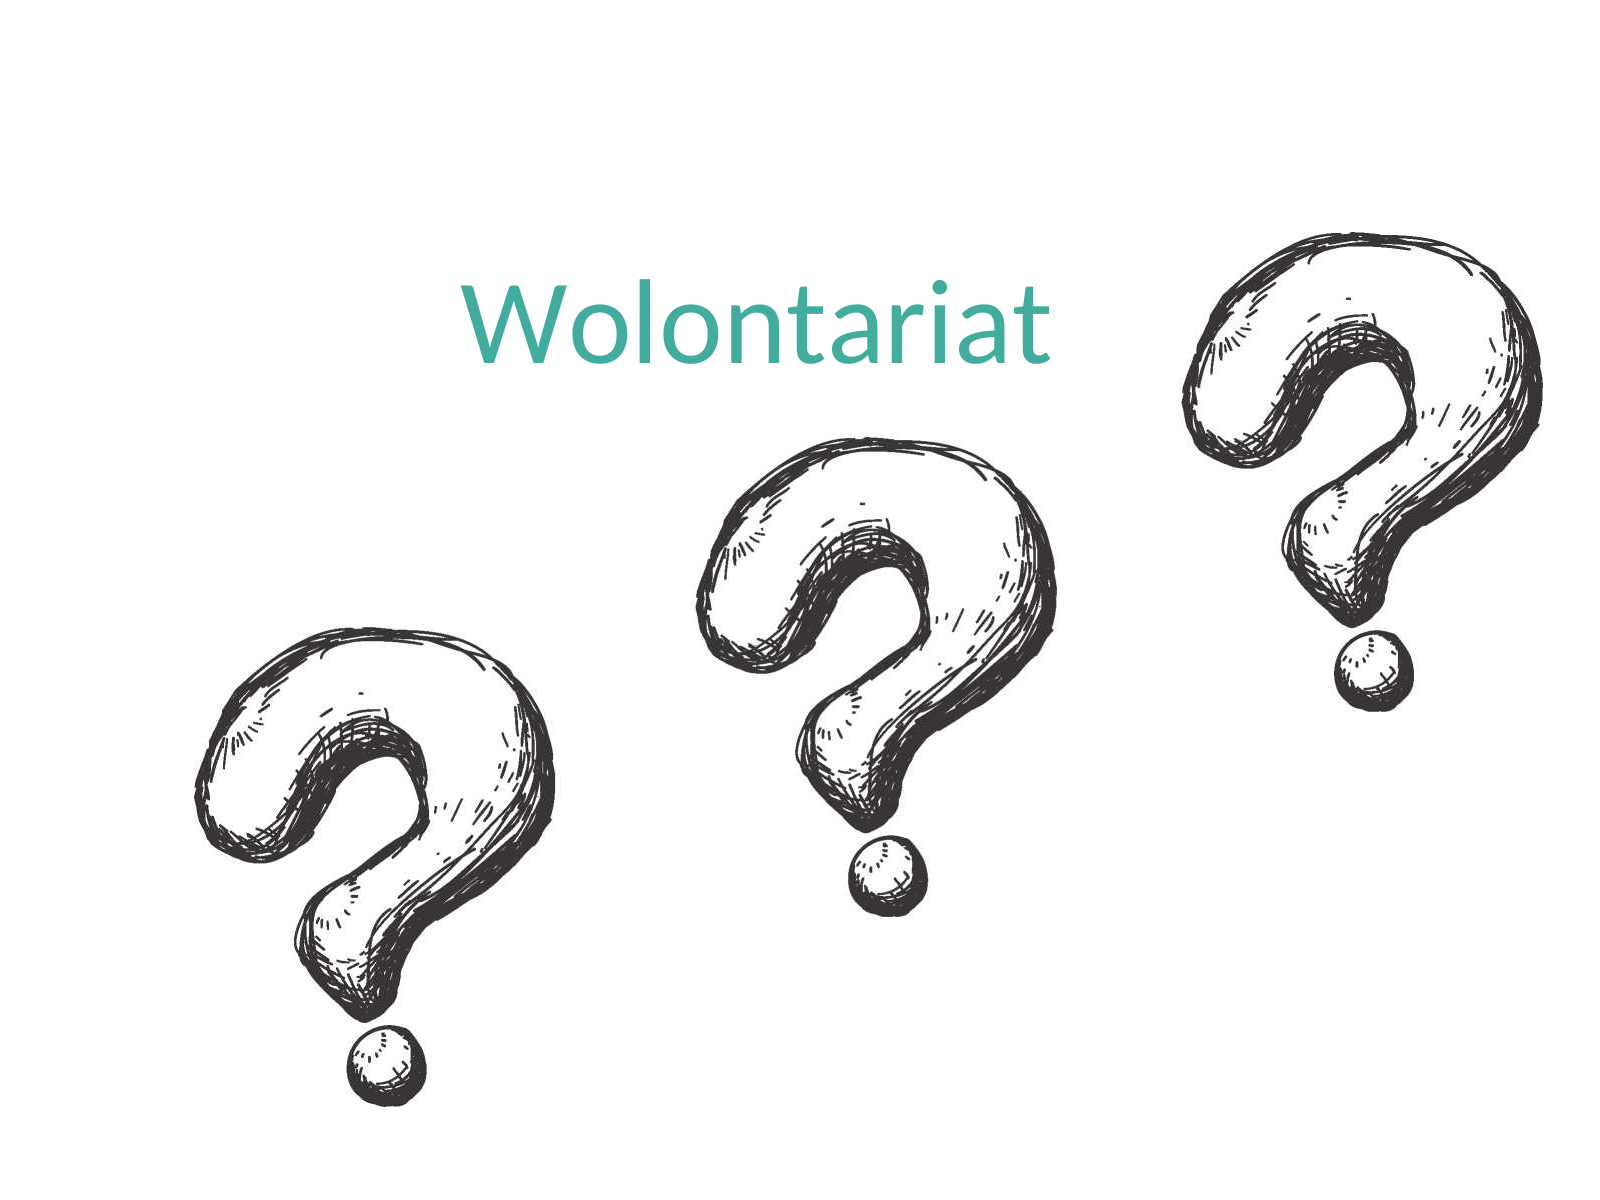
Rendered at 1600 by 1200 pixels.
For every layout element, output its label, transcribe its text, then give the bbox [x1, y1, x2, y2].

text_box Wolontariat [460, 242, 1166, 317]
picture [194, 232, 1543, 1108]
